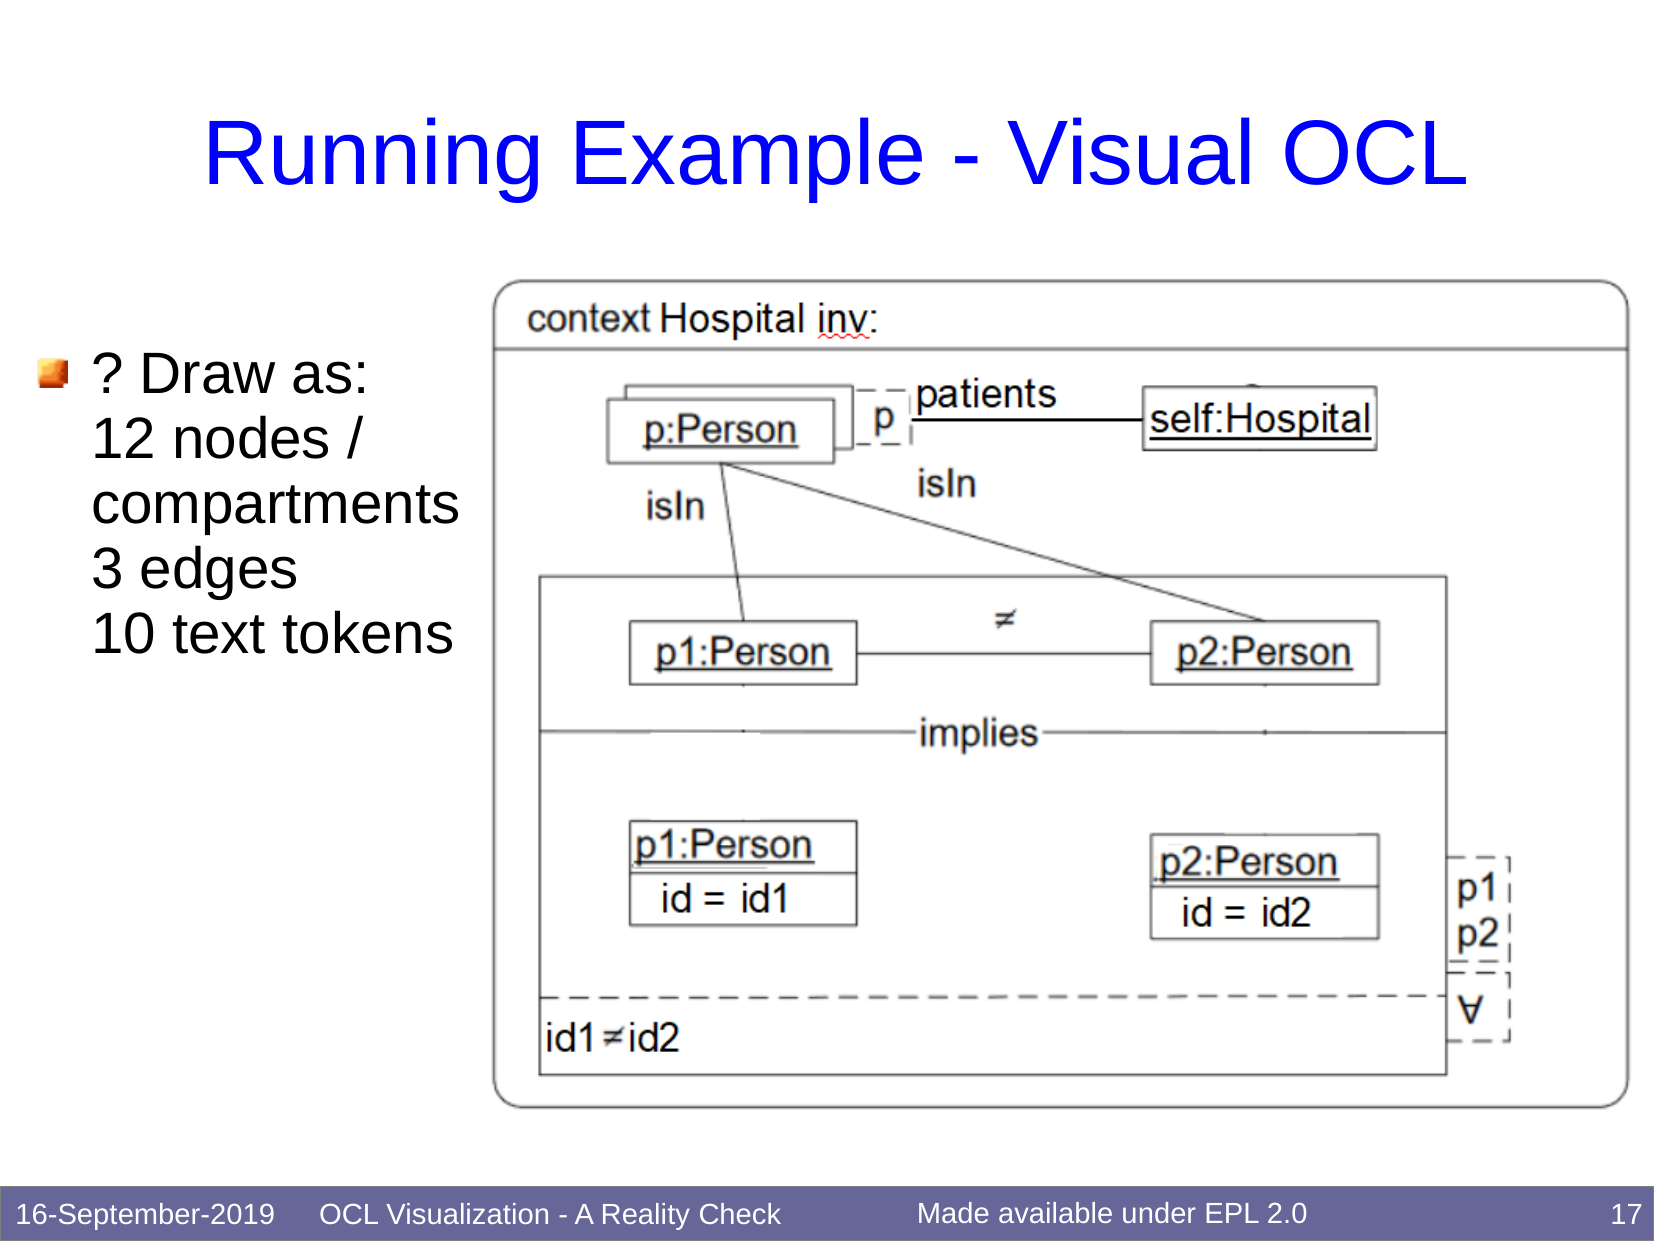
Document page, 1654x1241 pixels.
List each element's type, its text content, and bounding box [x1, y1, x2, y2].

picture [487, 270, 1636, 1113]
list ? Draw as: 12 nodes / compartments 3 edges 10 text tokens [20, 246, 495, 1044]
title Running Example - Visual OCL [44, 49, 1629, 257]
